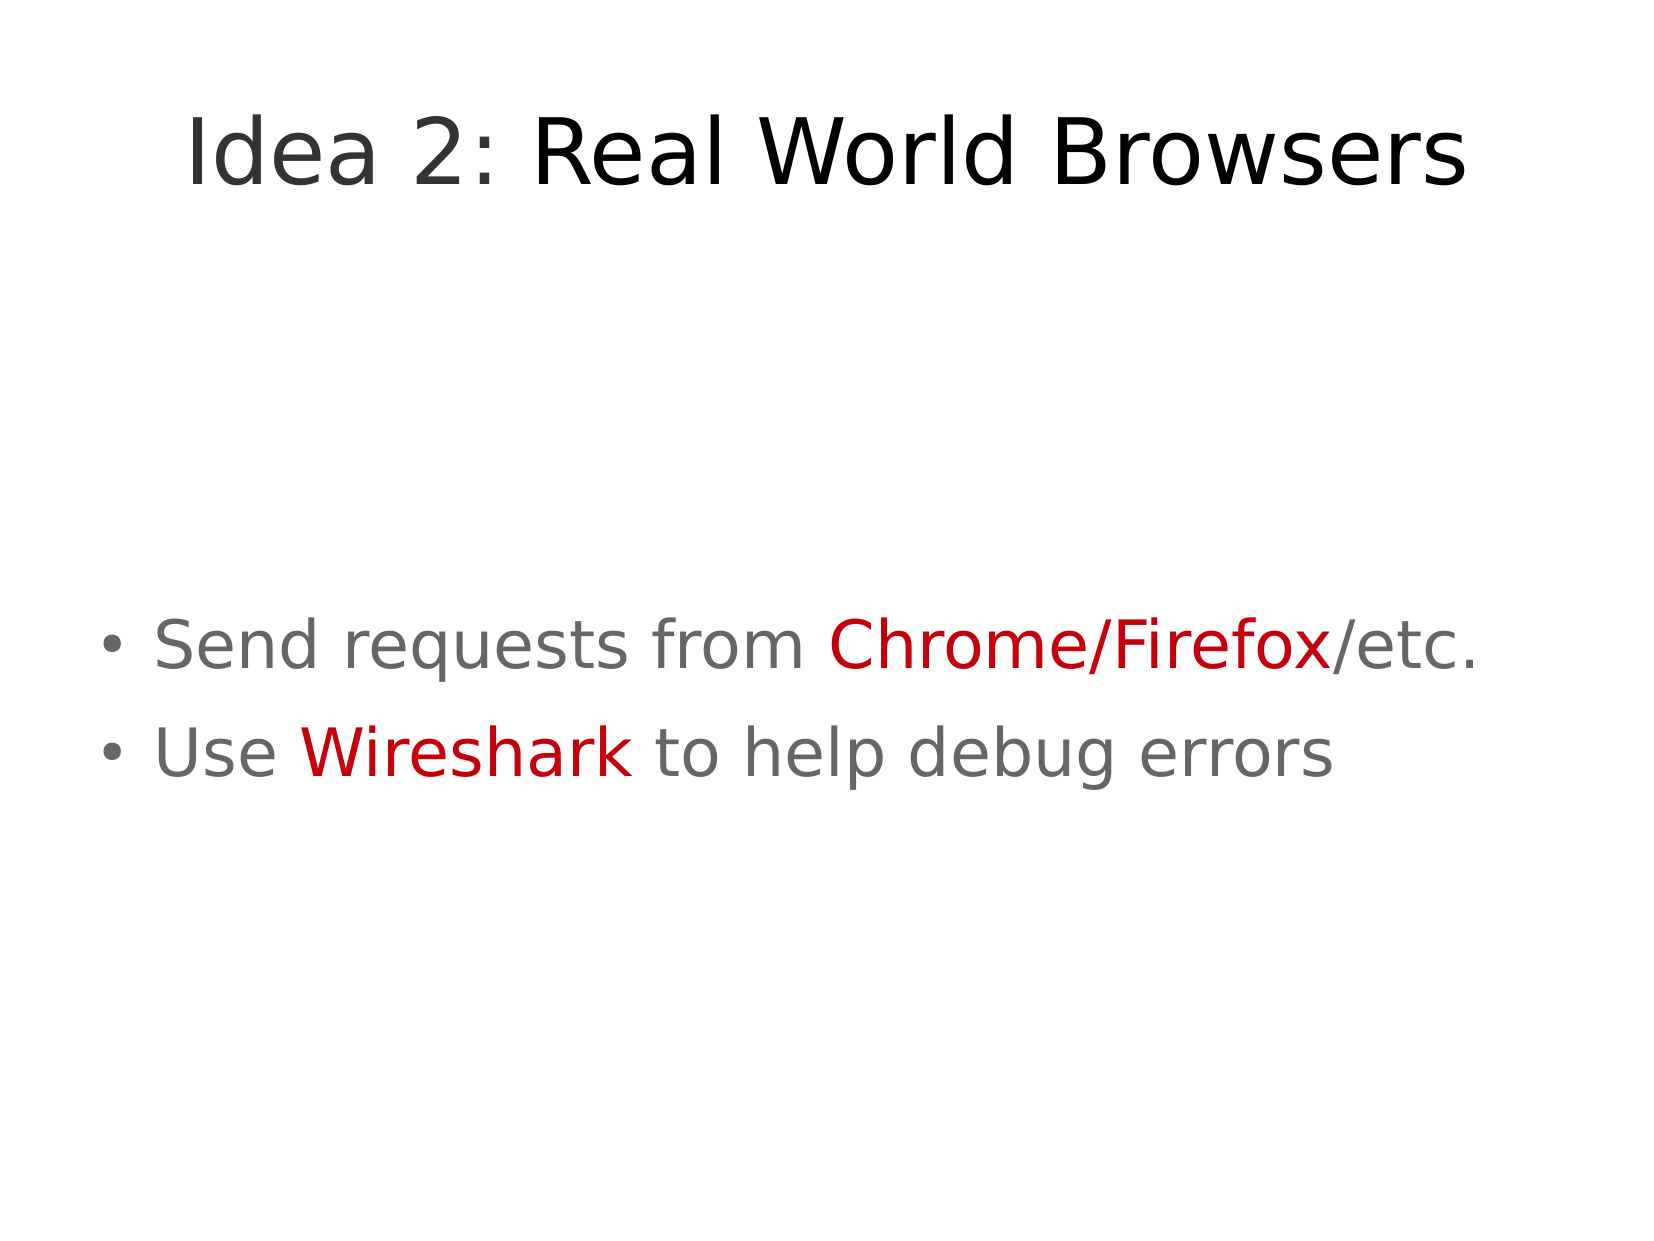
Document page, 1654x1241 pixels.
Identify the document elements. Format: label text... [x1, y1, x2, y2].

list Send requests from Chrome/Firefox/etc. Use Wireshark to help debug errors [82, 290, 1571, 1109]
title Idea 2: Real World Browsers [82, 56, 1571, 250]
